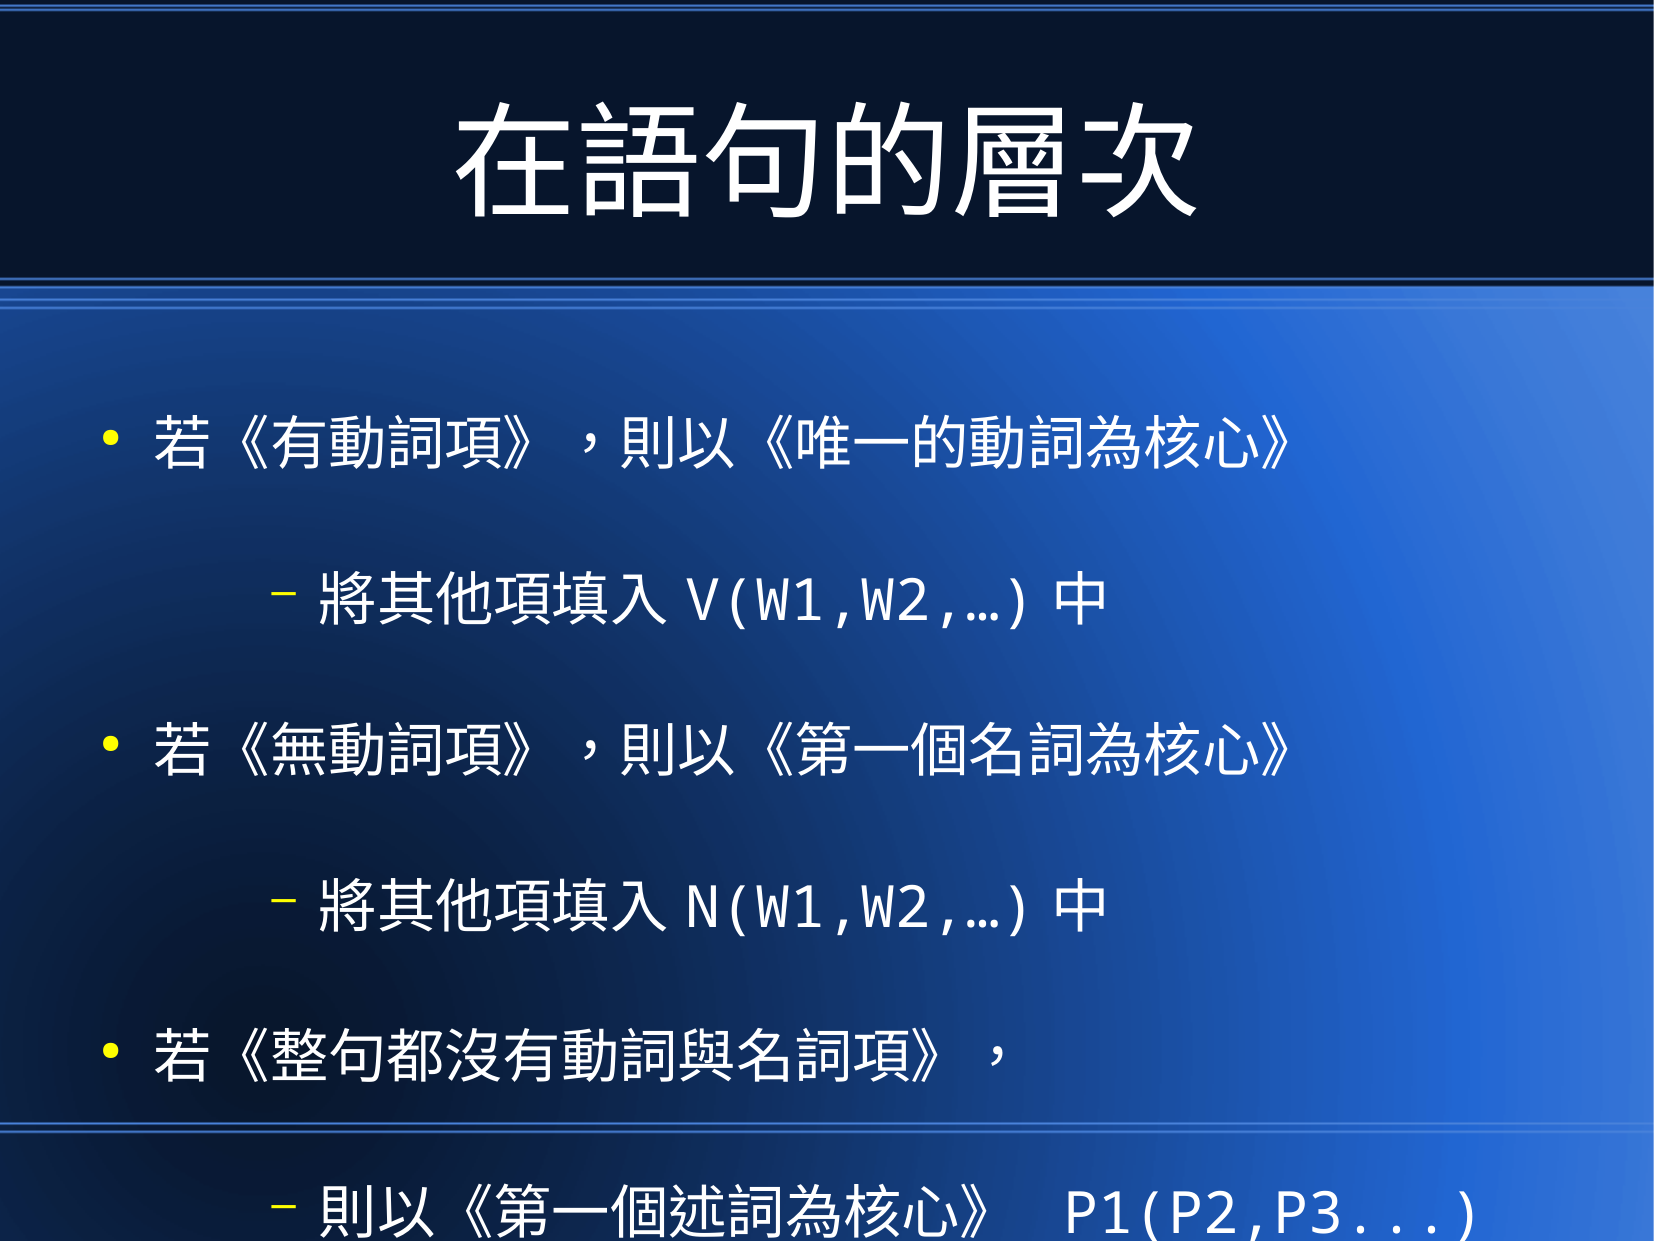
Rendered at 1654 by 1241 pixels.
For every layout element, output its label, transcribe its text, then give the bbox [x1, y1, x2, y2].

list 若《有動詞項》，則以《唯一的動詞為核心》 將其他項填入V(W1,W2,…)中 若《無動詞項》，則以《第一個名詞為核心》 將其他項填入N(W1,W2,…)中 若《整句都沒有動詞與名詞項》， 則以《第一個述詞為核心》 P1(P2,P3...) [82, 355, 1571, 1241]
picture [0, 0, 1654, 1241]
title 在語句的層次 [82, 49, 1571, 257]
